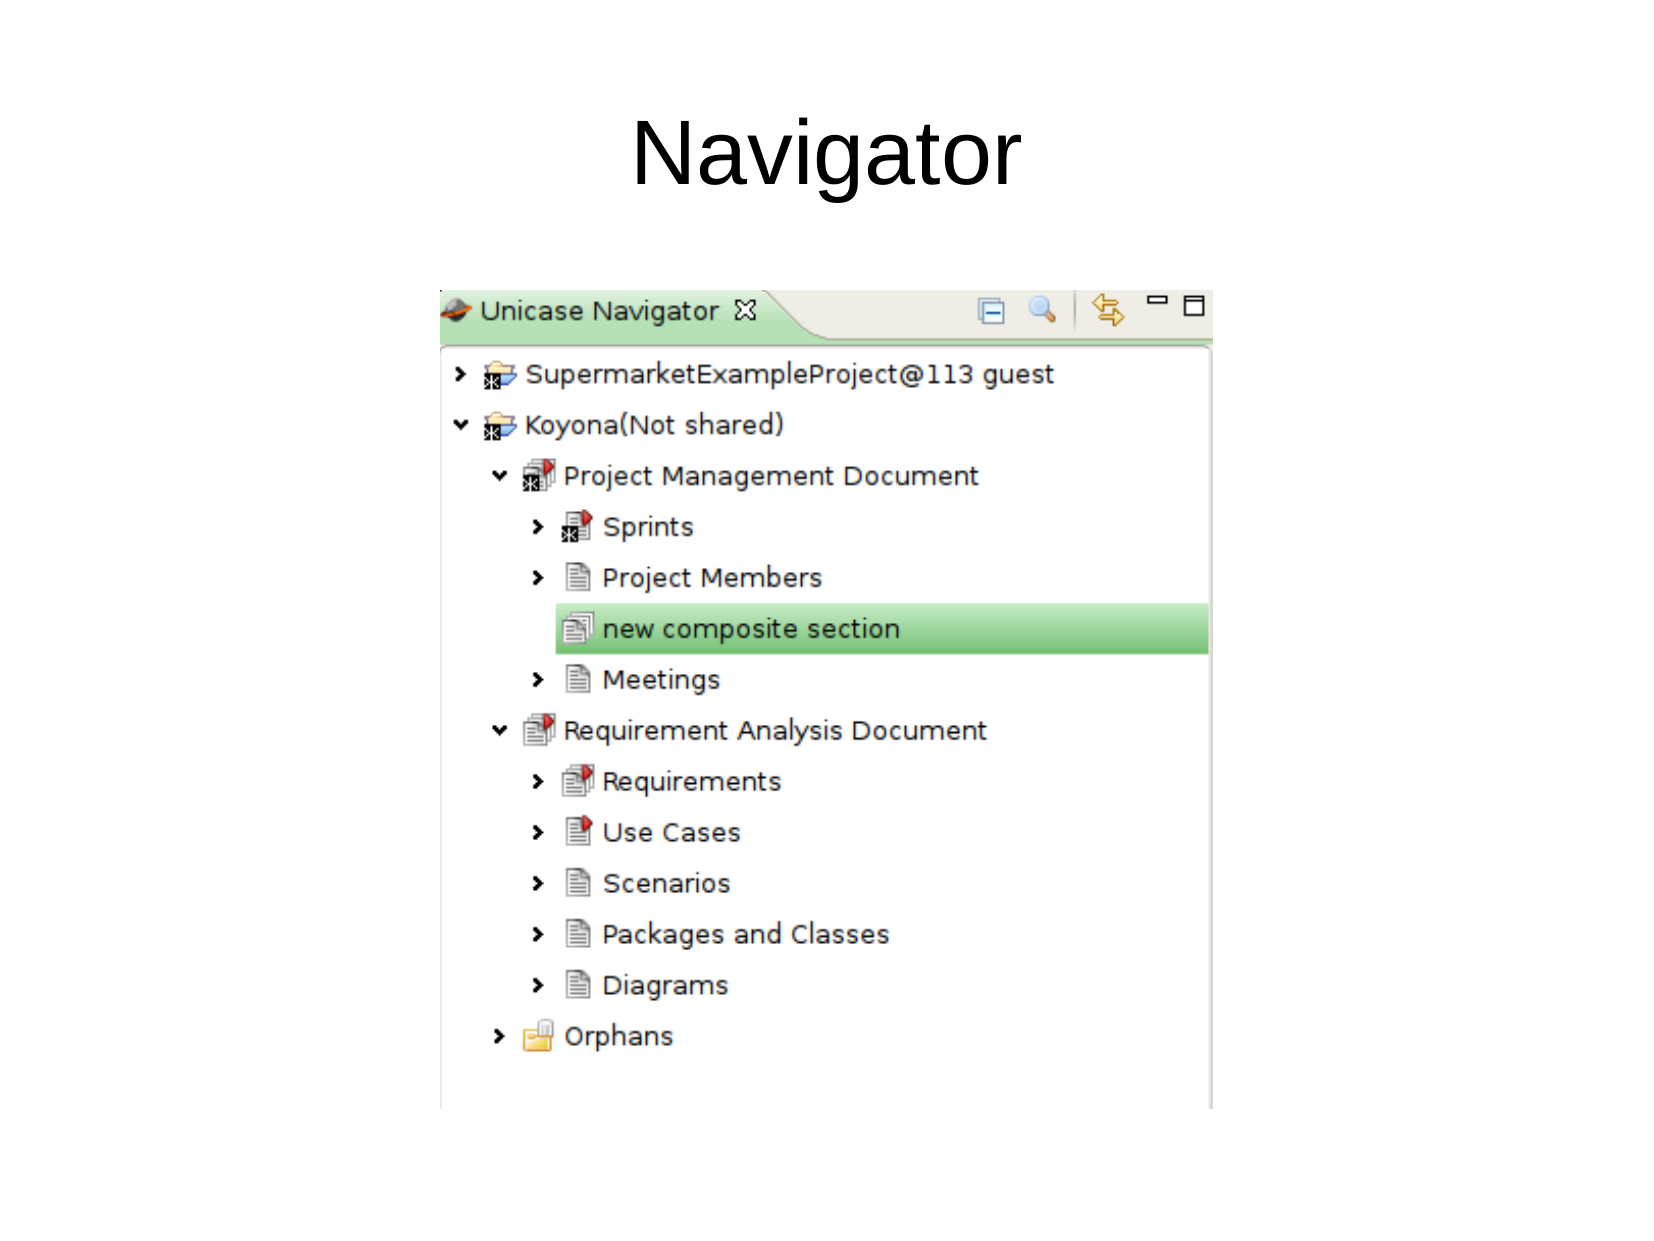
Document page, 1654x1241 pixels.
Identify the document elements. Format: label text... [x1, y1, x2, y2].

title Navigator [82, 49, 1571, 257]
picture [440, 290, 1213, 1109]
